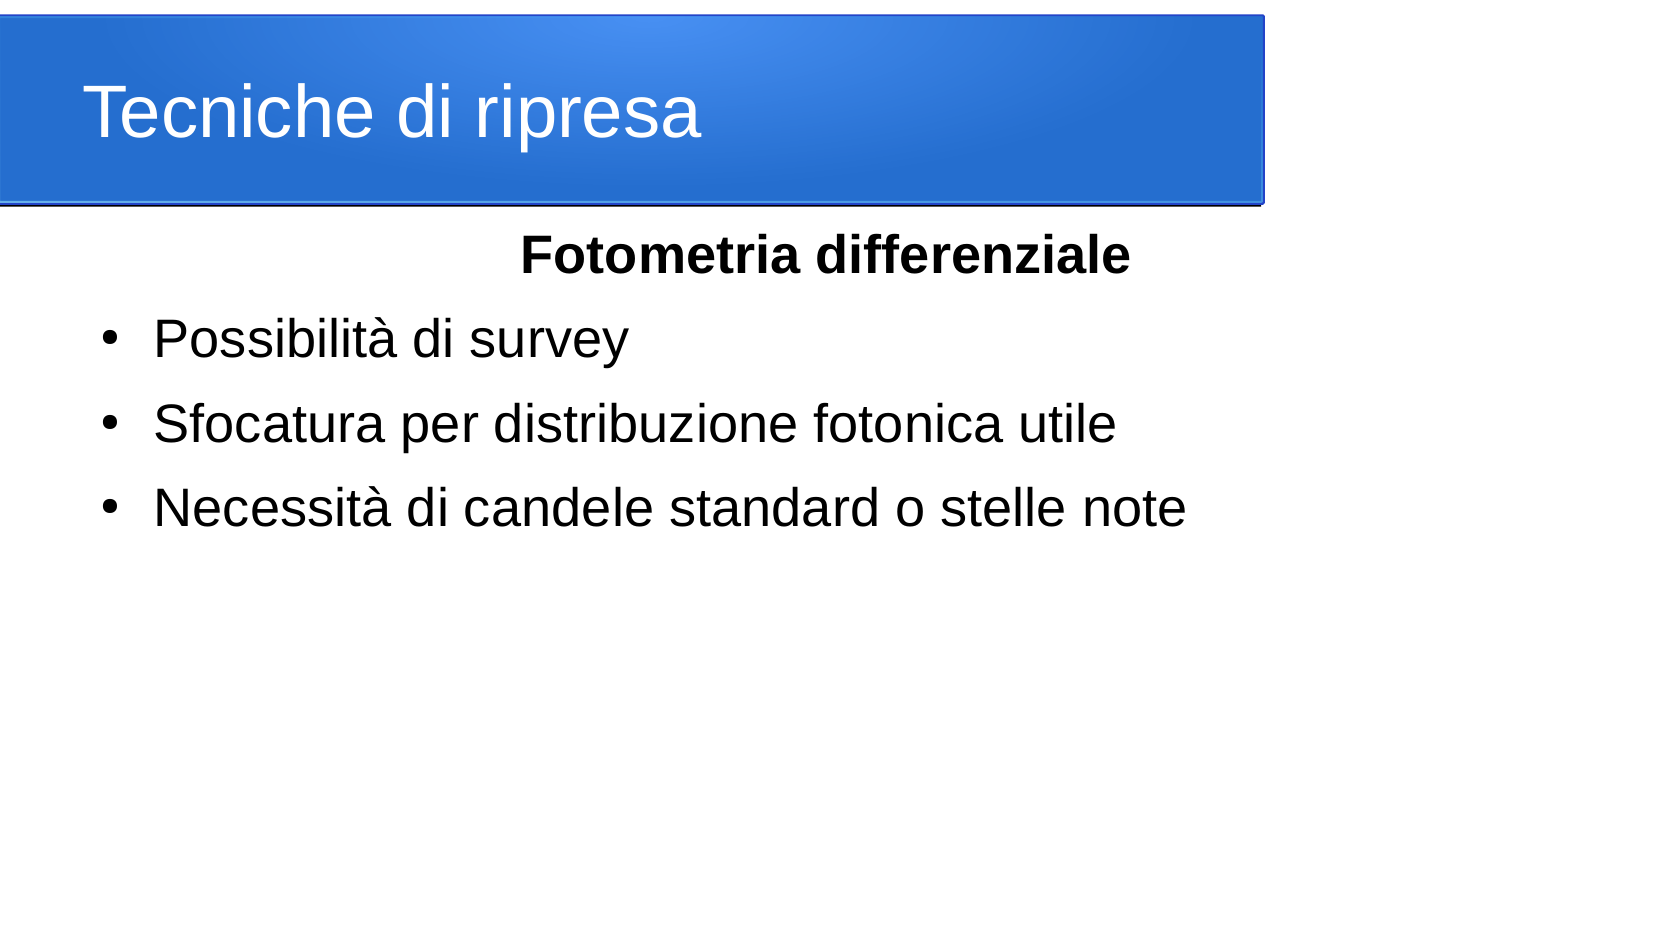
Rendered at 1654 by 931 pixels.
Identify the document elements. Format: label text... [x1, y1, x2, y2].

title Tecniche di ripresa [82, 35, 1235, 189]
list Fotometria differenziale Possibilità di survey Sfocatura per distribuzione fotonica utile Necessità di candele standard o stelle note [82, 224, 1571, 764]
